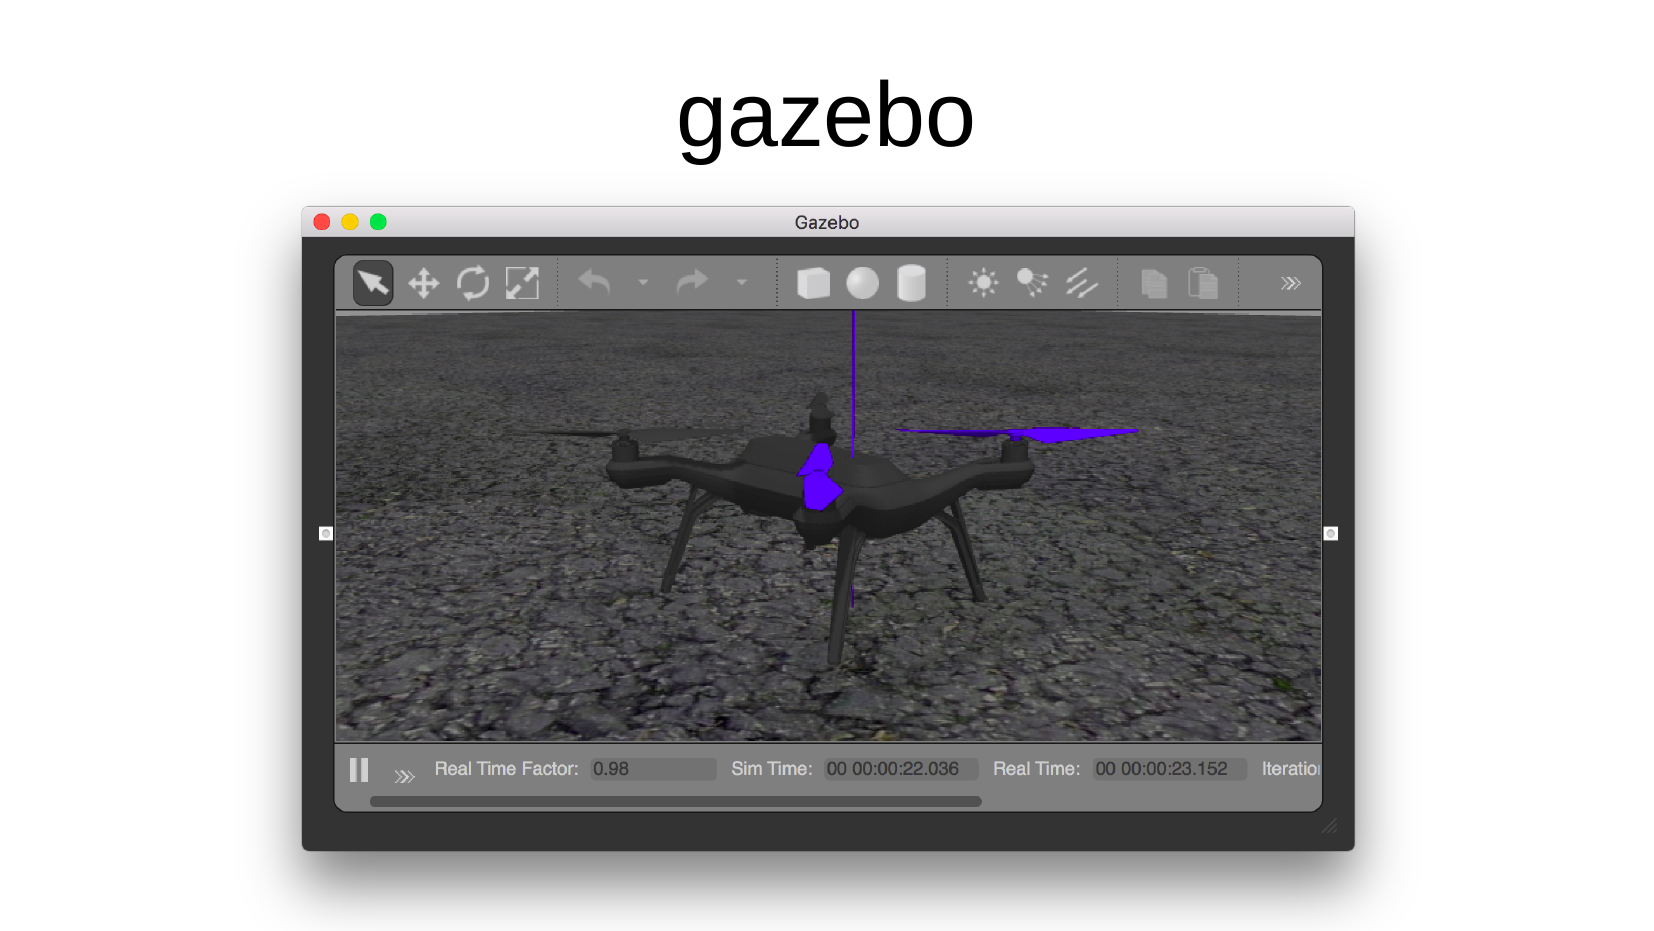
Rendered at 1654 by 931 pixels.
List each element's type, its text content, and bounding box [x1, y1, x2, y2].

title gazebo [82, 37, 1571, 193]
picture [223, 161, 1433, 931]
